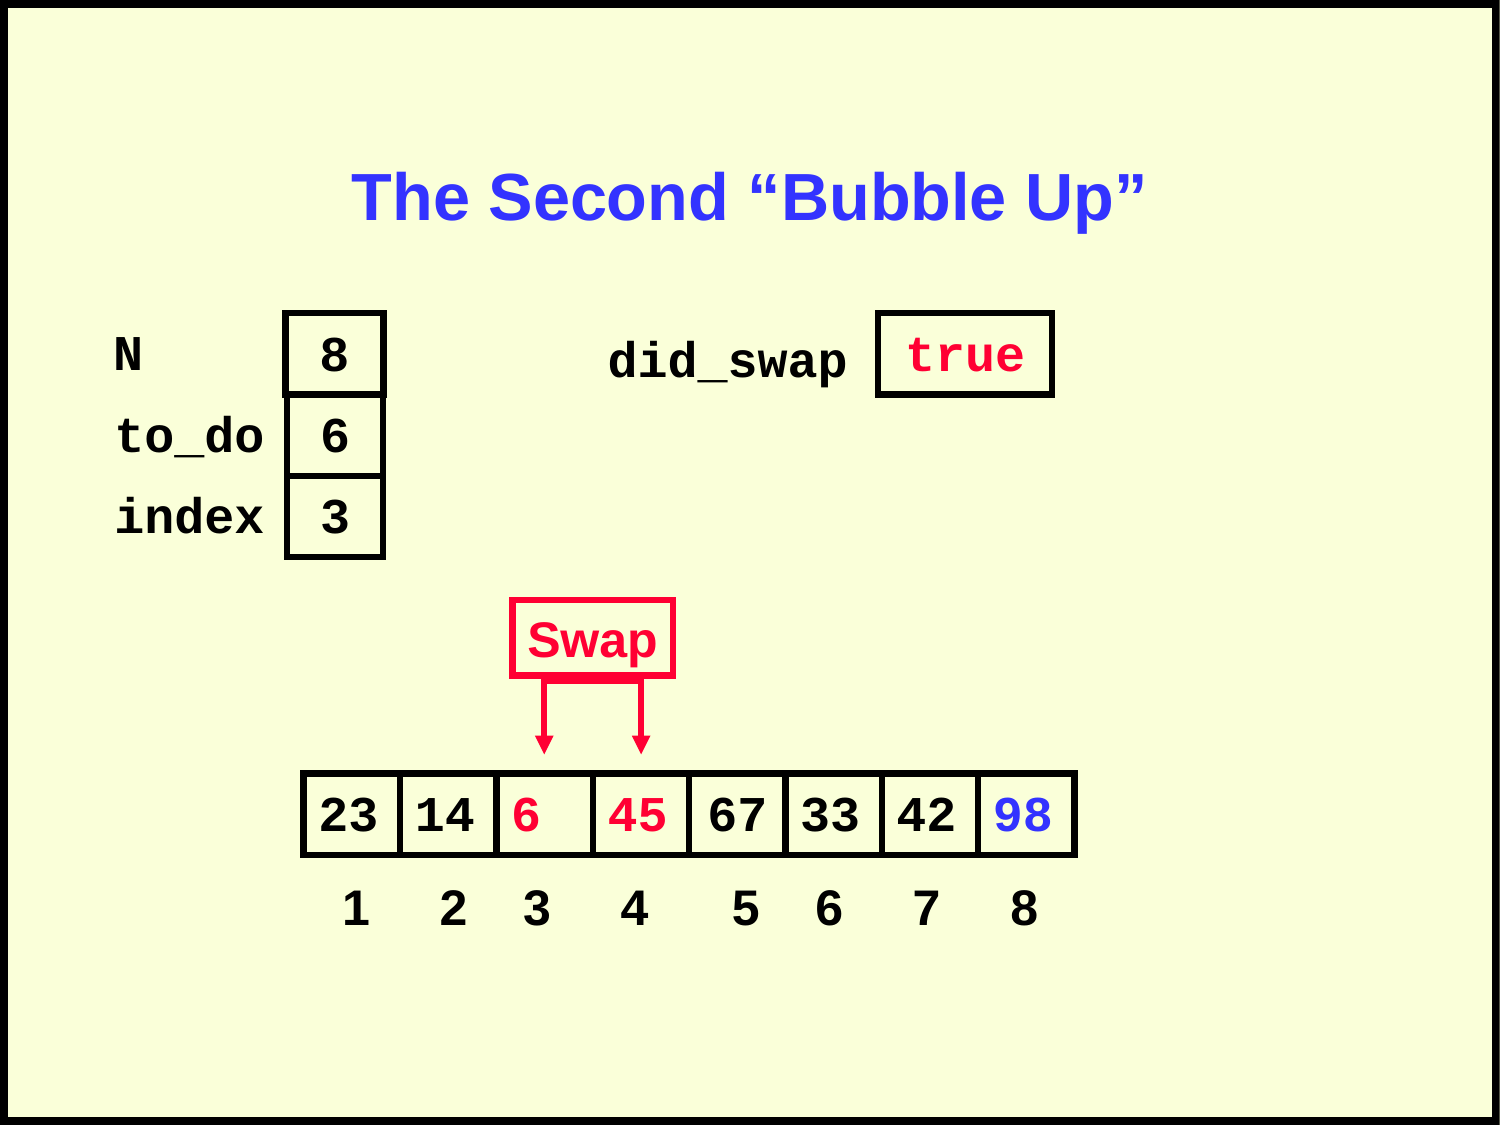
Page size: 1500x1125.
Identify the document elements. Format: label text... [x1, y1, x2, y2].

text_box index [99, 475, 280, 552]
text_box 1 2 3 4 5 6 7 8 [327, 868, 1055, 944]
text_box 67 [689, 773, 786, 855]
text_box N [98, 313, 279, 389]
text_box 6 [286, 395, 384, 475]
text_box 6 [497, 773, 592, 855]
text_box 23 [303, 773, 400, 855]
text_box to_do [99, 394, 280, 470]
text_box Swap [512, 599, 673, 676]
text_box 42 [881, 773, 978, 855]
text_box 33 [786, 773, 881, 855]
title The Second “Bubble Up” [112, 99, 1388, 288]
text_box did_swap [592, 319, 877, 395]
text_box 8 [285, 313, 384, 395]
text_box 45 [592, 773, 689, 855]
text_box 14 [400, 773, 497, 855]
text_box true [877, 313, 1053, 395]
text_box 3 [286, 475, 384, 558]
text_box 98 [978, 773, 1075, 855]
